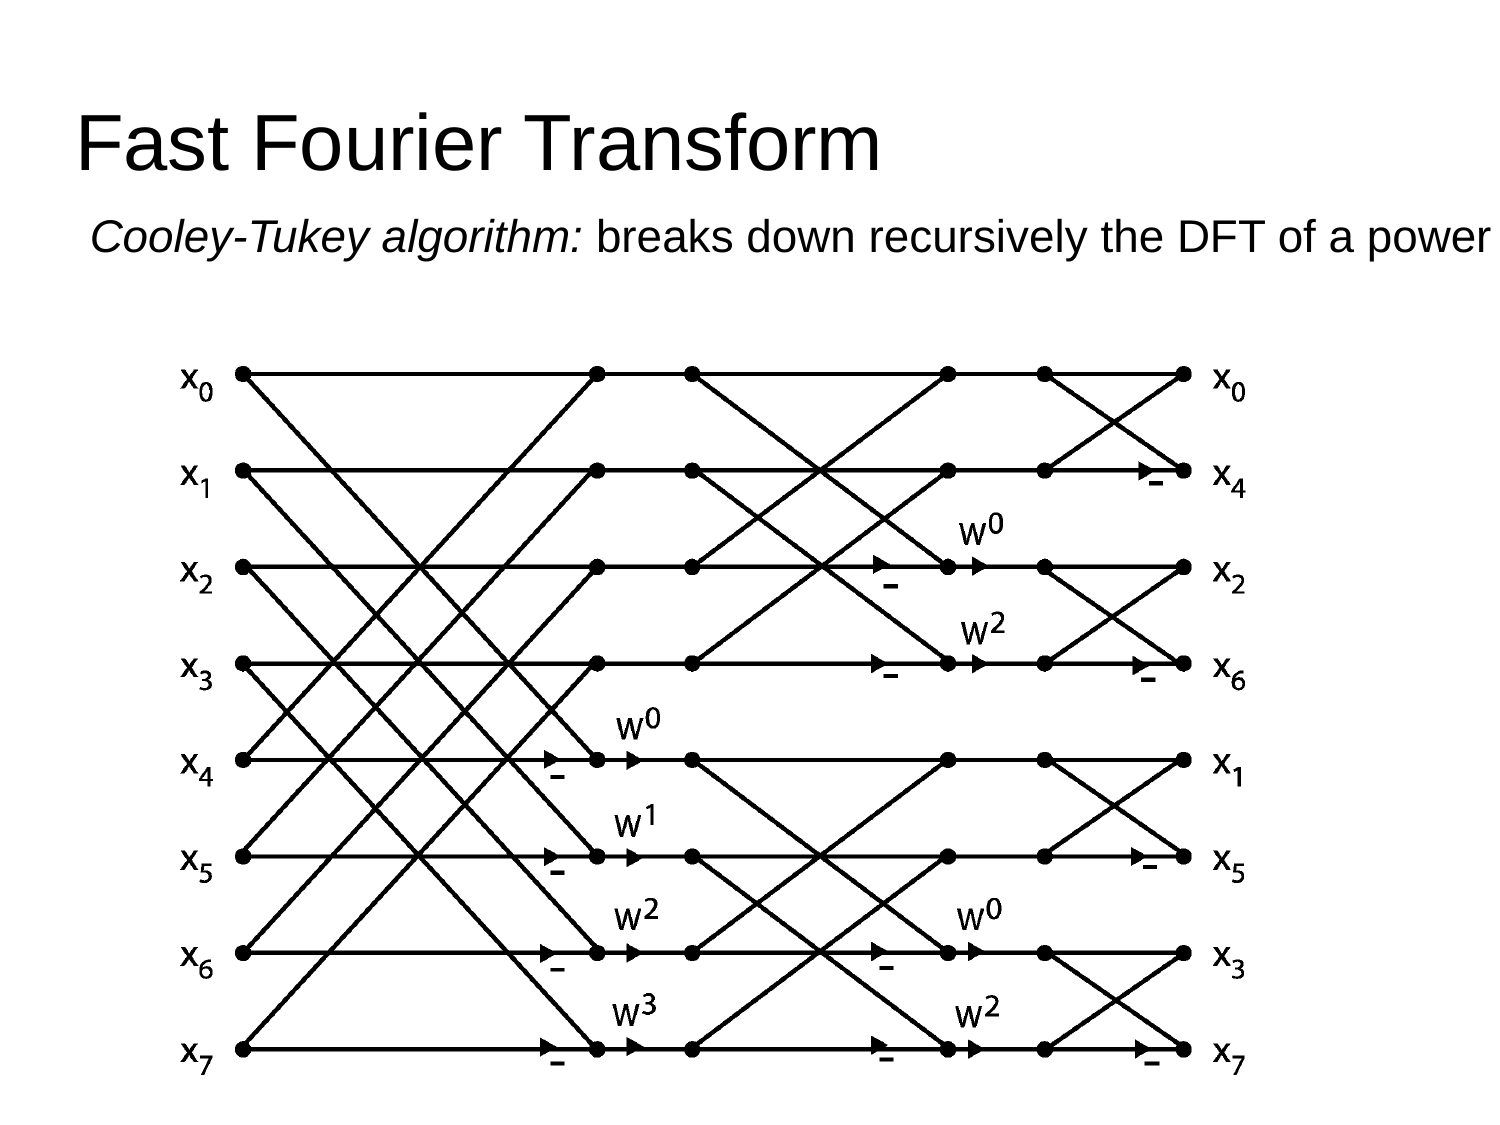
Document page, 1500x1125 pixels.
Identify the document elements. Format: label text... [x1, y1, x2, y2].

title Fast Fourier Transform [75, 44, 1425, 233]
picture [180, 356, 1246, 1092]
text_box Cooley-Tukey algorithm: breaks down recursively the DFT of a power of 2 size into two pieces of size N/2. [75, 203, 1396, 321]
